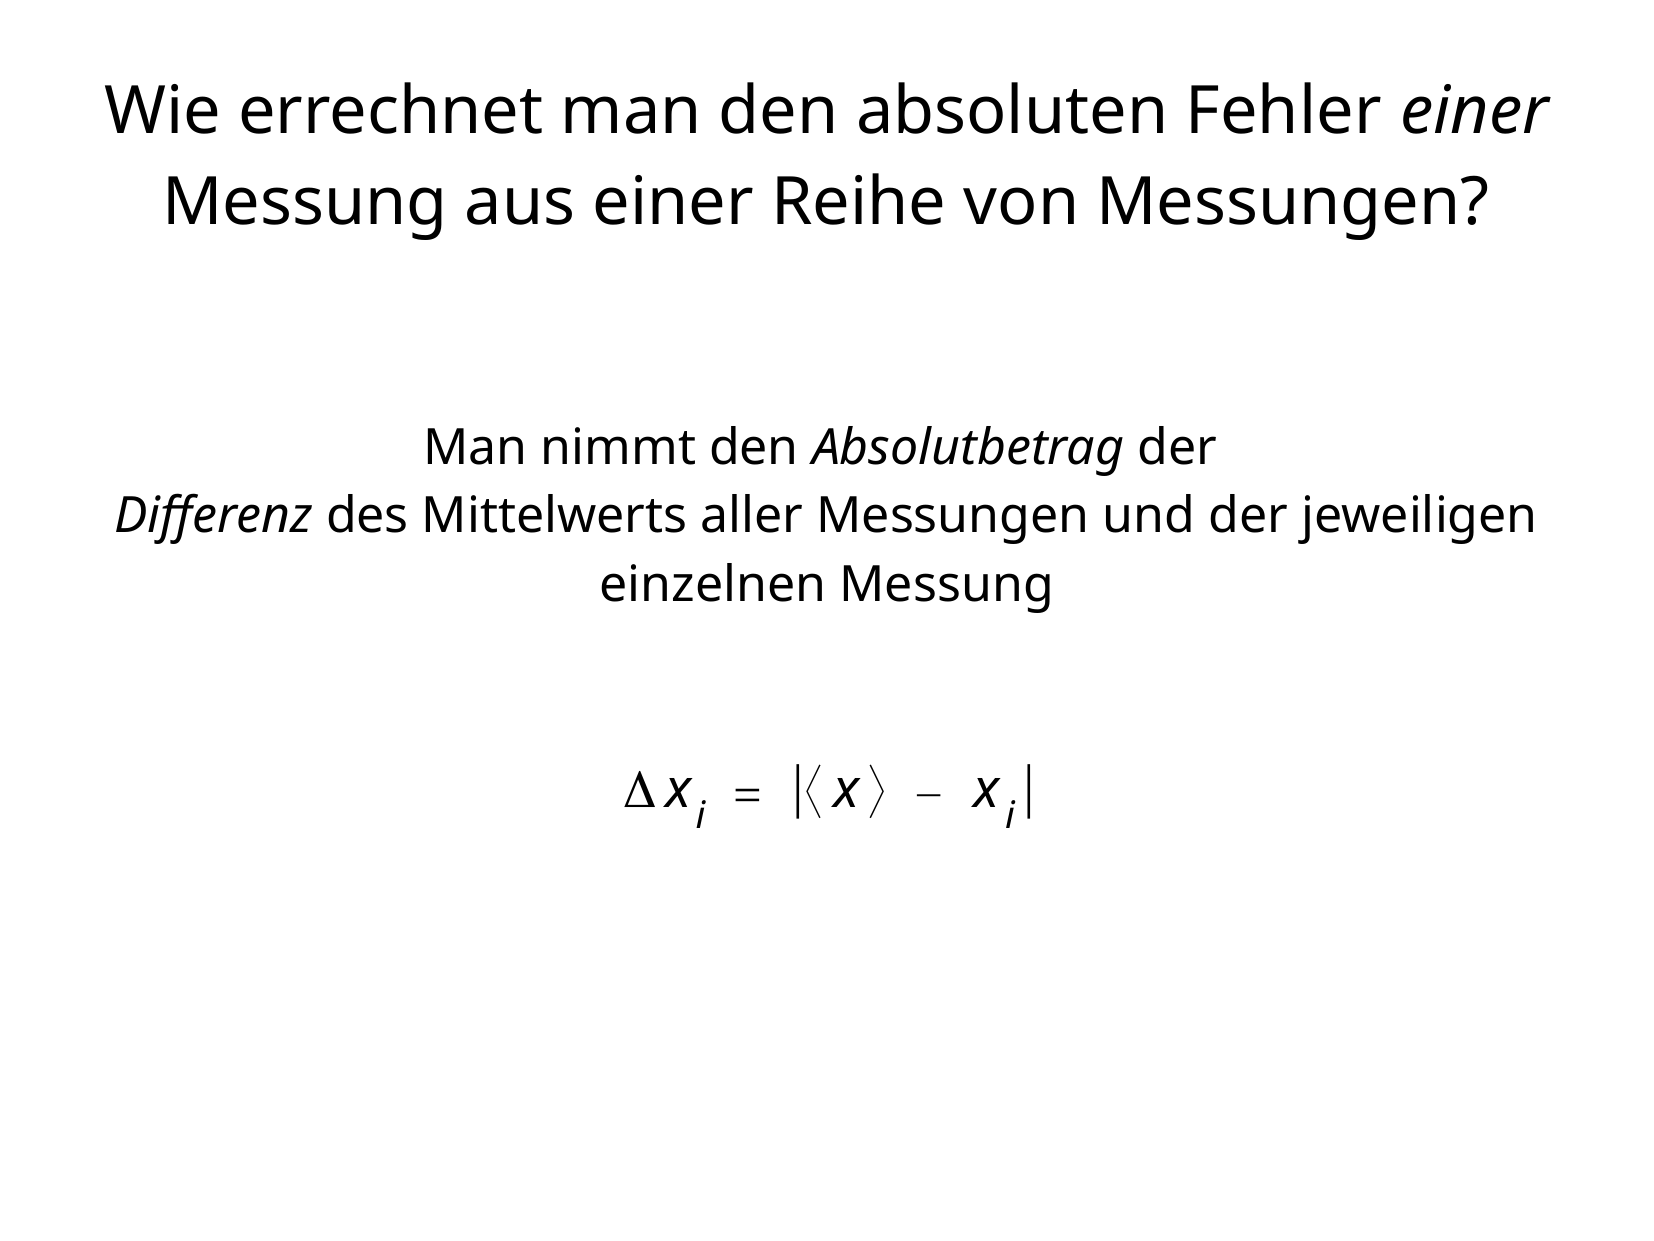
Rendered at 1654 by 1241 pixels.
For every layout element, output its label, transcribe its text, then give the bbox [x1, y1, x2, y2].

title Wie errechnet man den absoluten Fehler einer Messung aus einer Reihe von Messungen? [82, 49, 1571, 257]
chart [615, 756, 1038, 839]
subtitle Man nimmt den Absolutbetrag der Differenz des Mittelwerts aller Messungen und der jeweiligen einzelnen Messung [82, 290, 1571, 1010]
